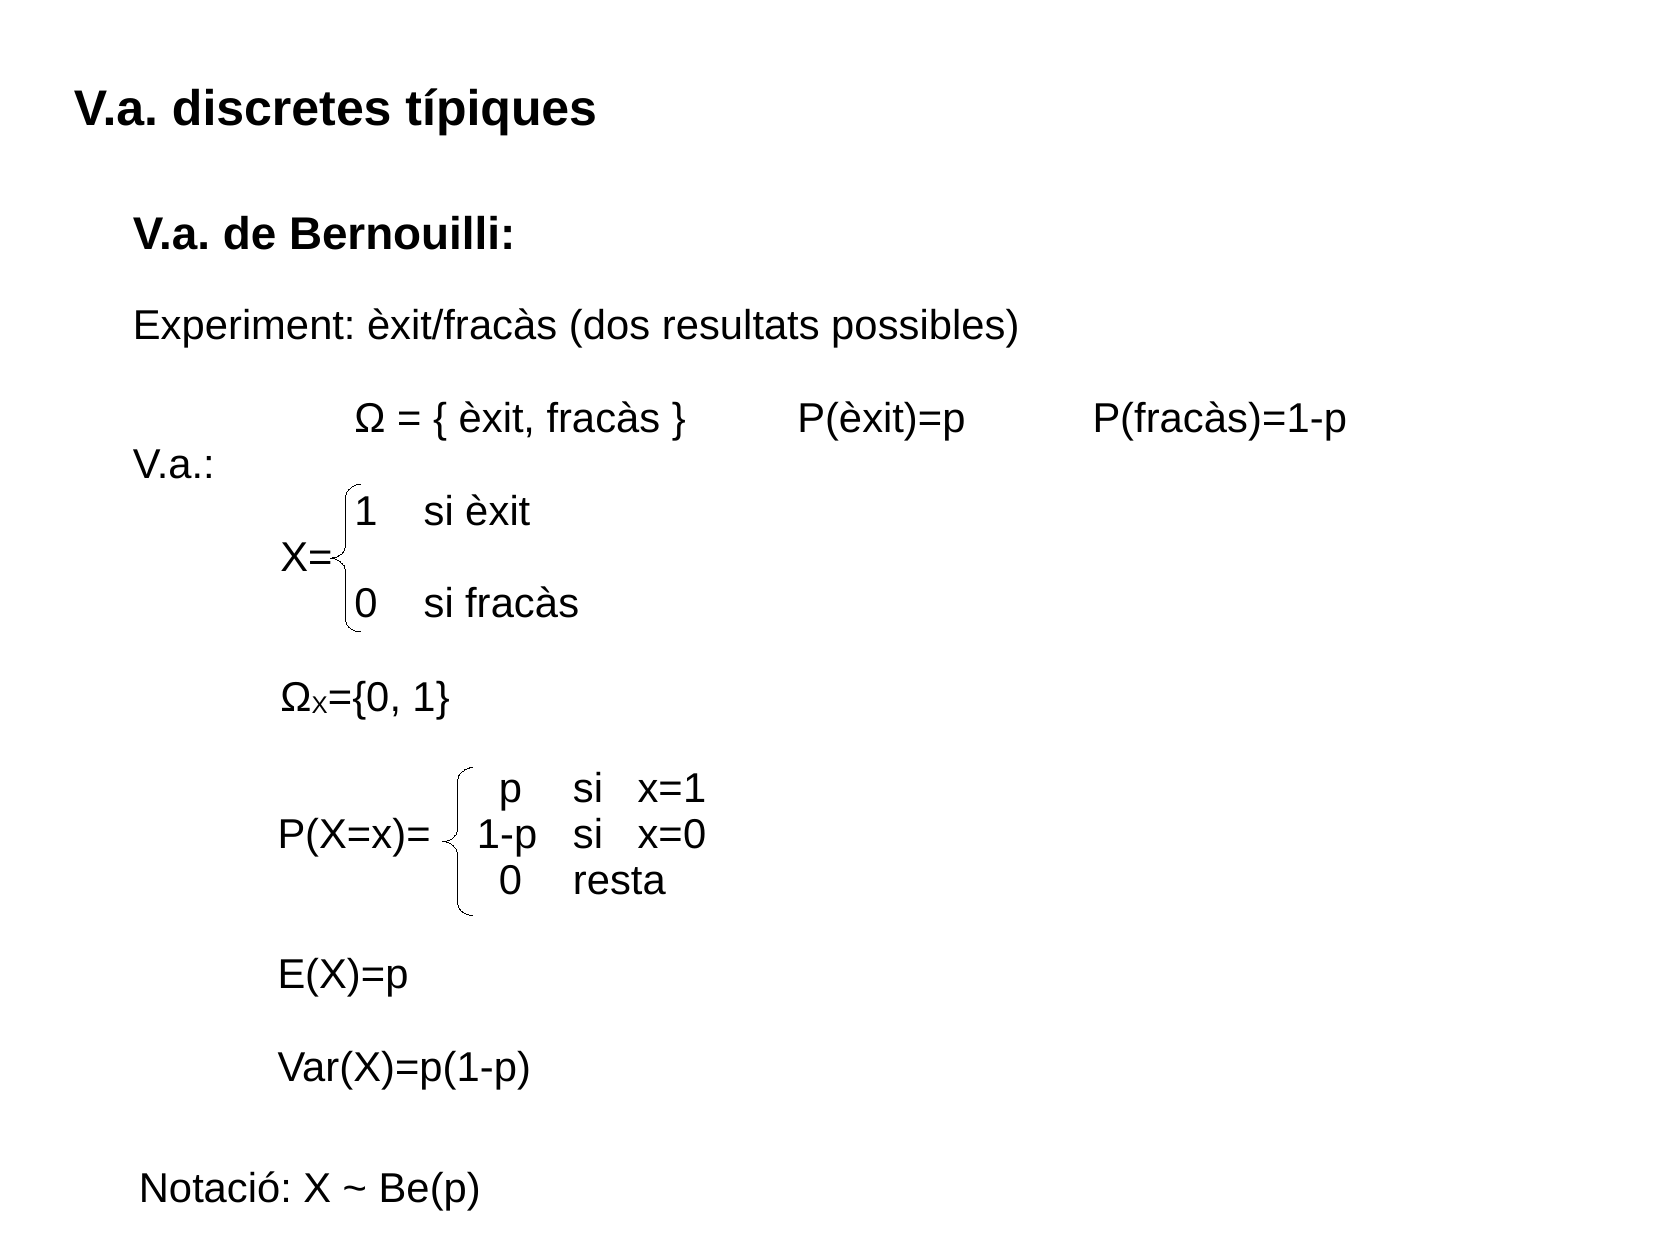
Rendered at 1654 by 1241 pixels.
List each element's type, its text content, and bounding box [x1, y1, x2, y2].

text_box p si x=1 P(X=x)= 1-p si x=0 0 resta E(X)=p Var(X)=p(1-p) [188, 668, 999, 1147]
text_box V.a. discretes típiques [59, 72, 739, 145]
text_box Notació: X ~ Be(p) [124, 1157, 922, 1220]
text_box V.a. de Bernouilli: Experiment: èxit/fracàs (dos resultats possibles) Ω = { èxit, fracàs } P(èxit)=p P(fracàs)=1-p V.a.: 1 si èxit X= 0 si fracàs ΩX={0, 1} [118, 200, 1565, 838]
